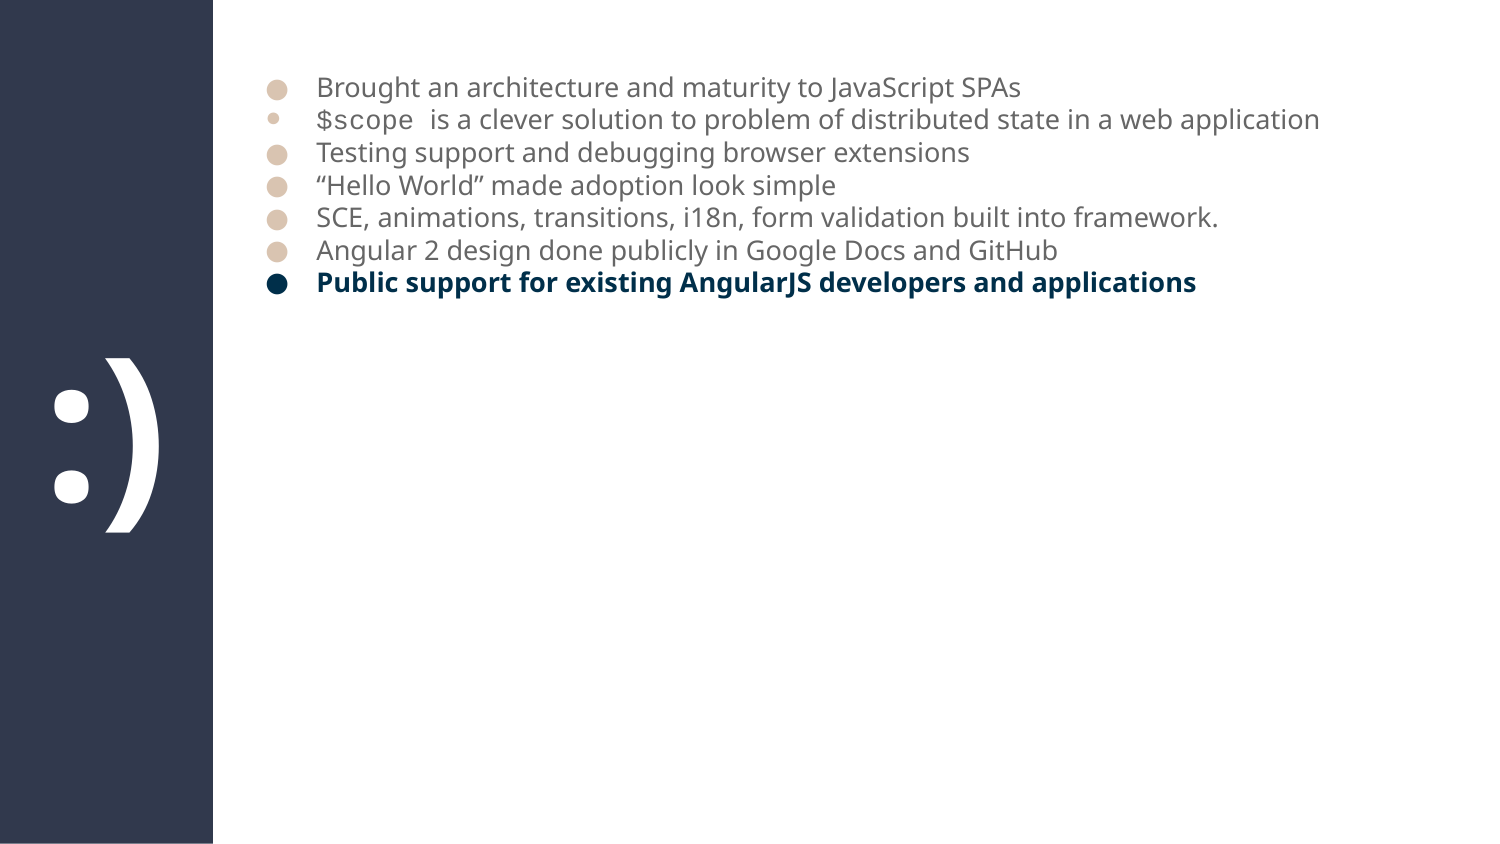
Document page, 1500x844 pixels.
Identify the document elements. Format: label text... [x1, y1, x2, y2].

title :) [0, 0, 211, 844]
list Brought an architecture and maturity to JavaScript SPAs $scope is a clever solution to problem of distributed state in a web application Testing support and debugging browser extensions “Hello World” made adoption look simple SCE, animations, transitions, i18n, form validation built into framework. Angular 2 design done publicly in Google Docs and GitHub Public support for existing AngularJS developers and applications [226, 55, 1449, 816]
